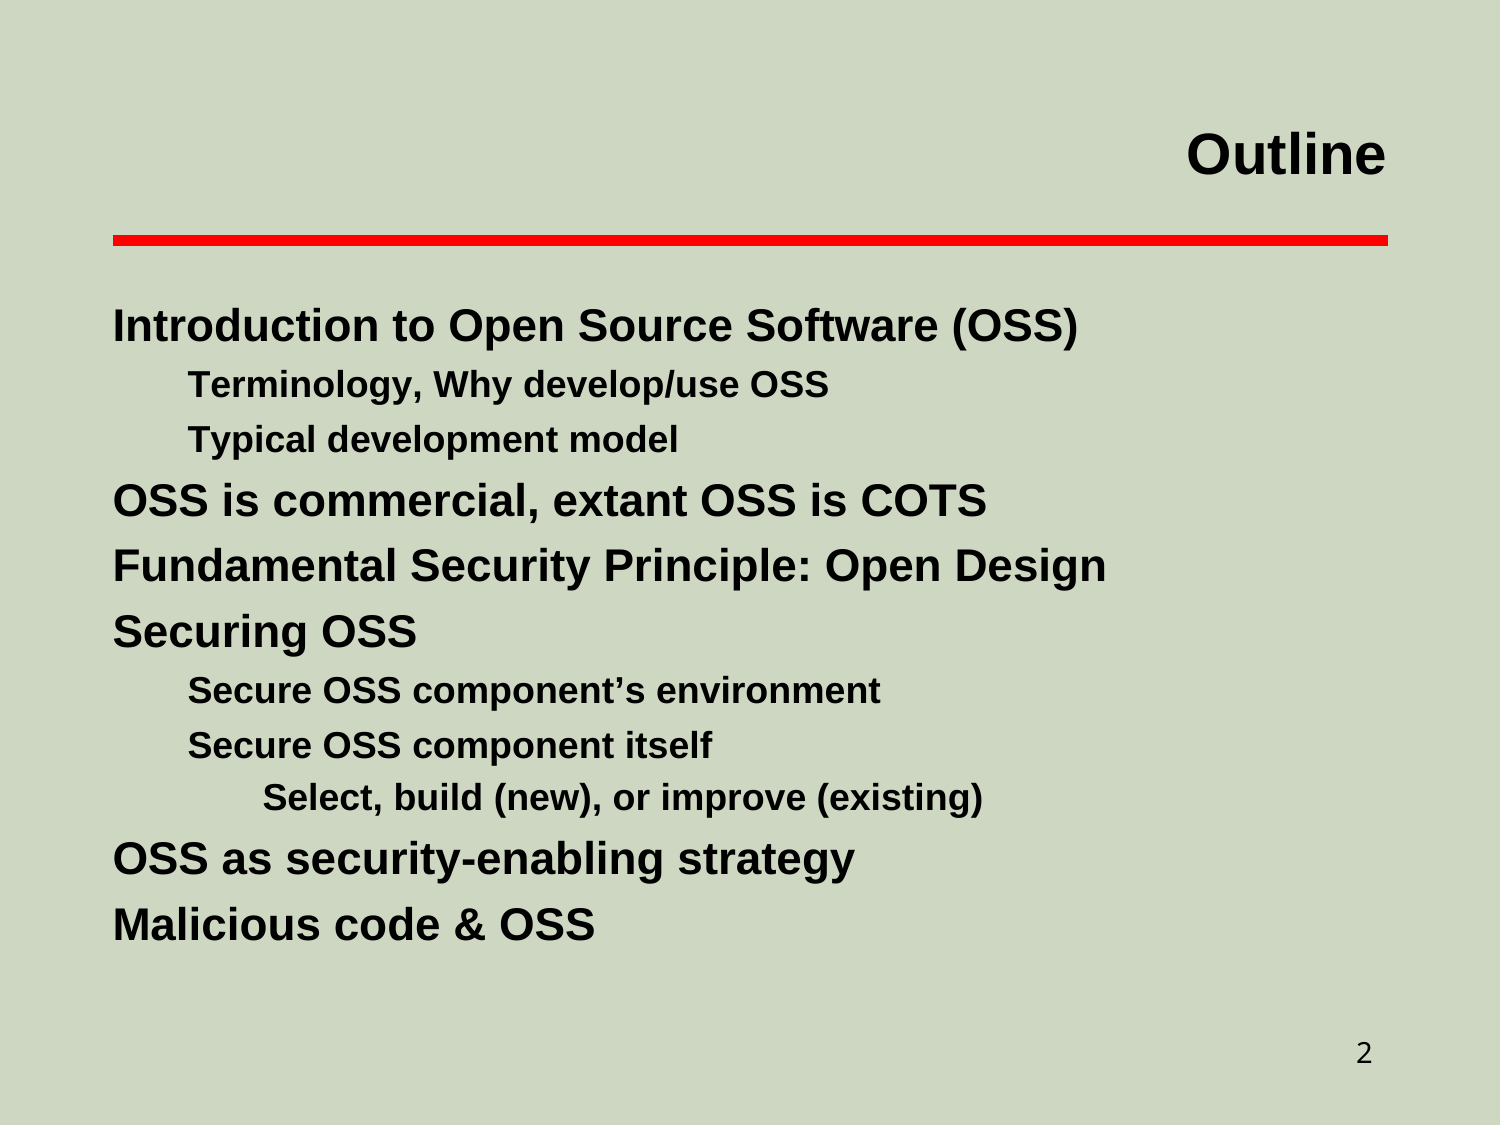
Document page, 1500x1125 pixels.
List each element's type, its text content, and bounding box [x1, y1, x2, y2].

title Outline [337, 85, 1388, 224]
list Introduction to Open Source Software (OSS) Terminology, Why develop/use OSS Typical development model OSS is commercial, extant OSS is COTS Fundamental Security Principle: Open Design Securing OSS Secure OSS component’s environment Secure OSS component itself Select, build (new), or improve (existing) OSS as security-enabling strategy Malicious code & OSS [112, 299, 1388, 1084]
